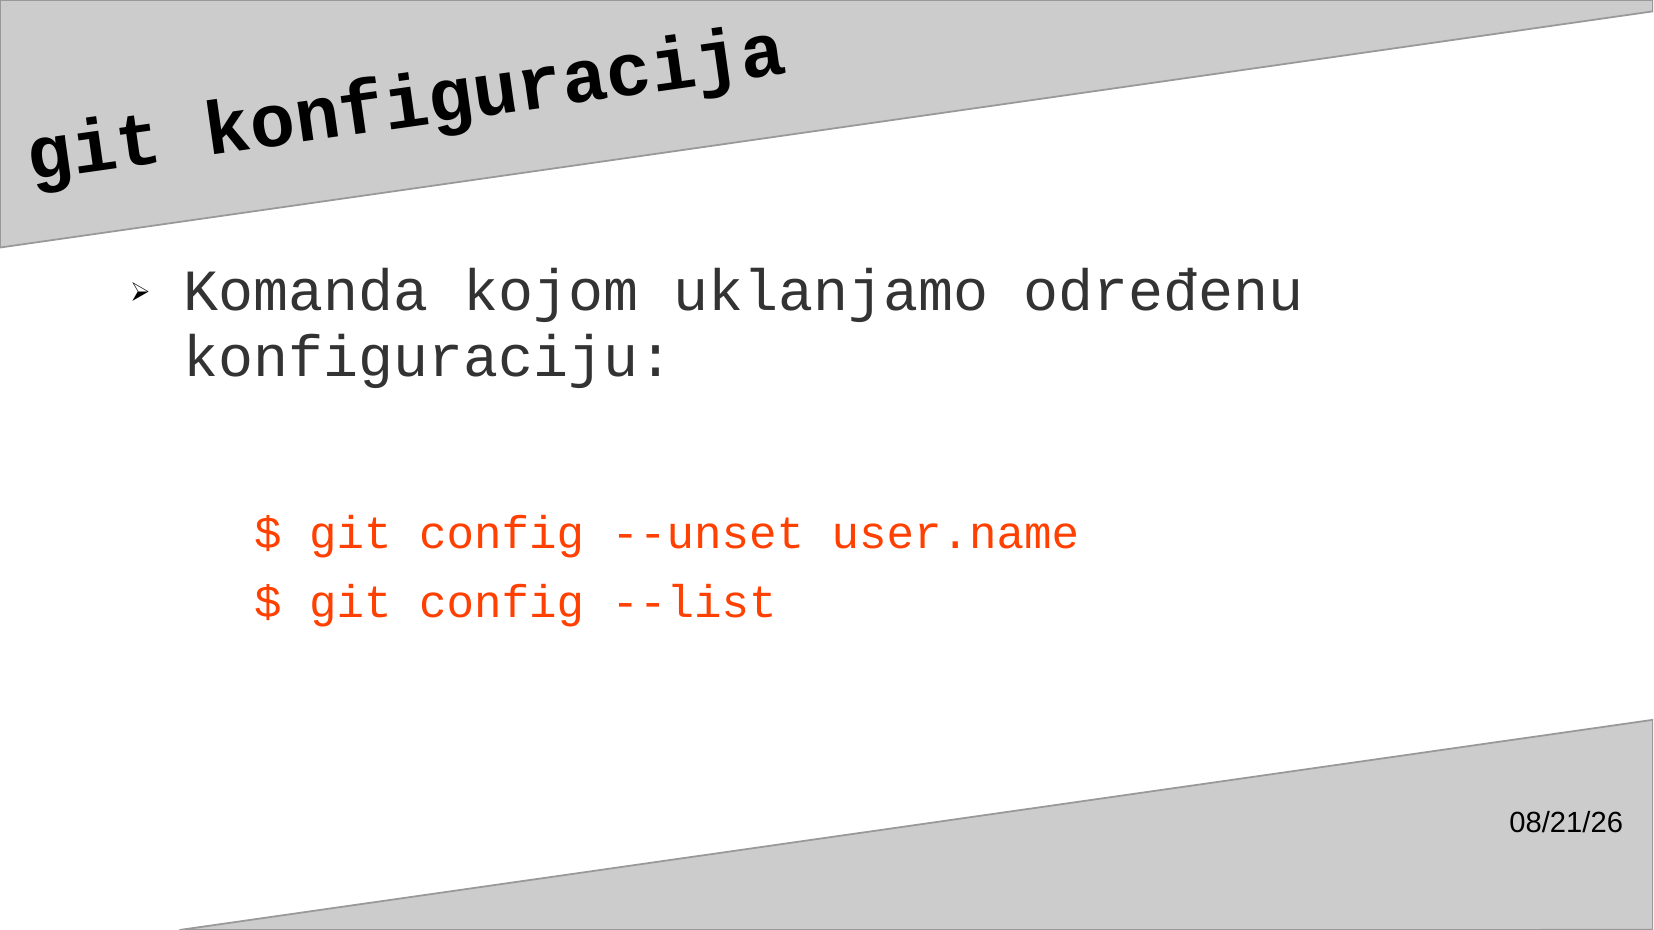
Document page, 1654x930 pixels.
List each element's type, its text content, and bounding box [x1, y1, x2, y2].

title git konfiguracija [16, 0, 1501, 239]
list Komanda kojom uklanjamo određenu konfiguraciju: $ git config --unset user.name $ git config --list [112, 262, 1493, 840]
